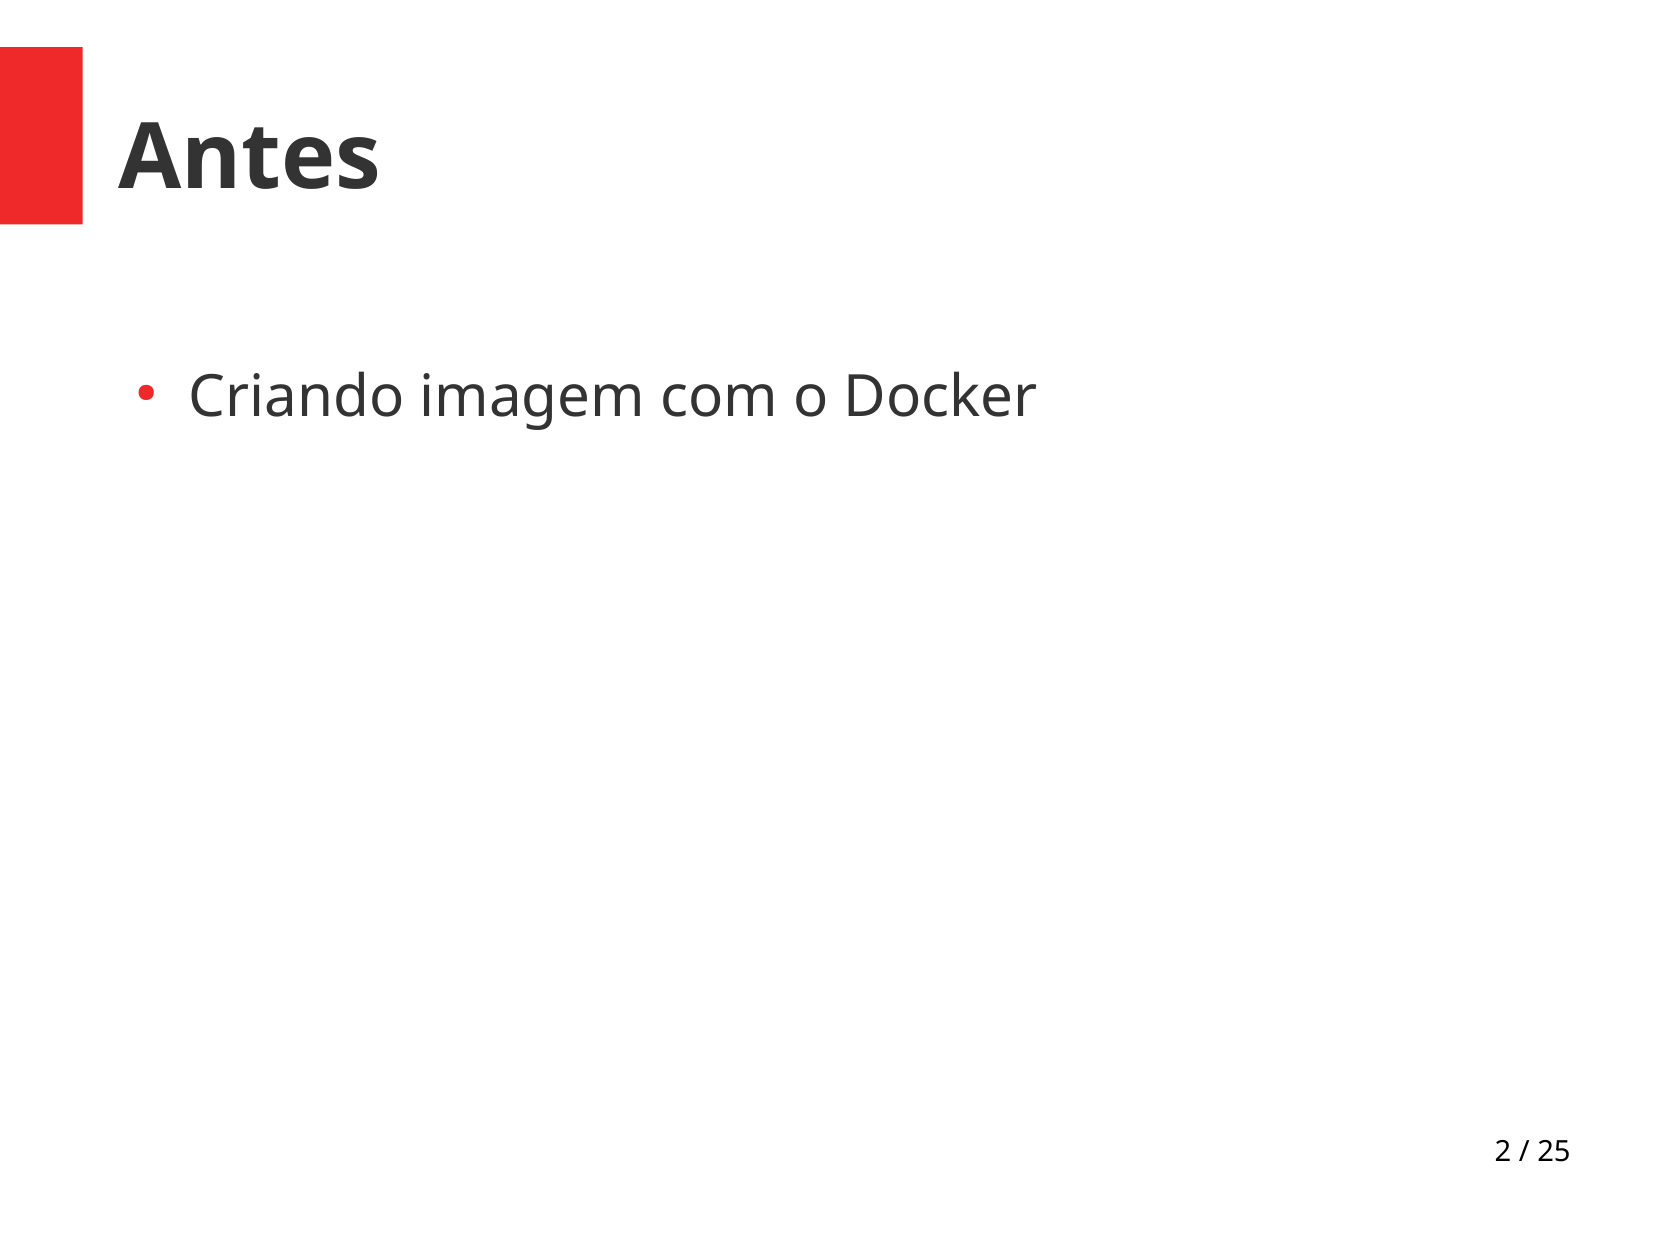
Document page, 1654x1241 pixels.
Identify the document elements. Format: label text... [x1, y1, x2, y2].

title Antes [118, 49, 1571, 257]
list Criando imagem com o Docker [118, 354, 1536, 1074]
